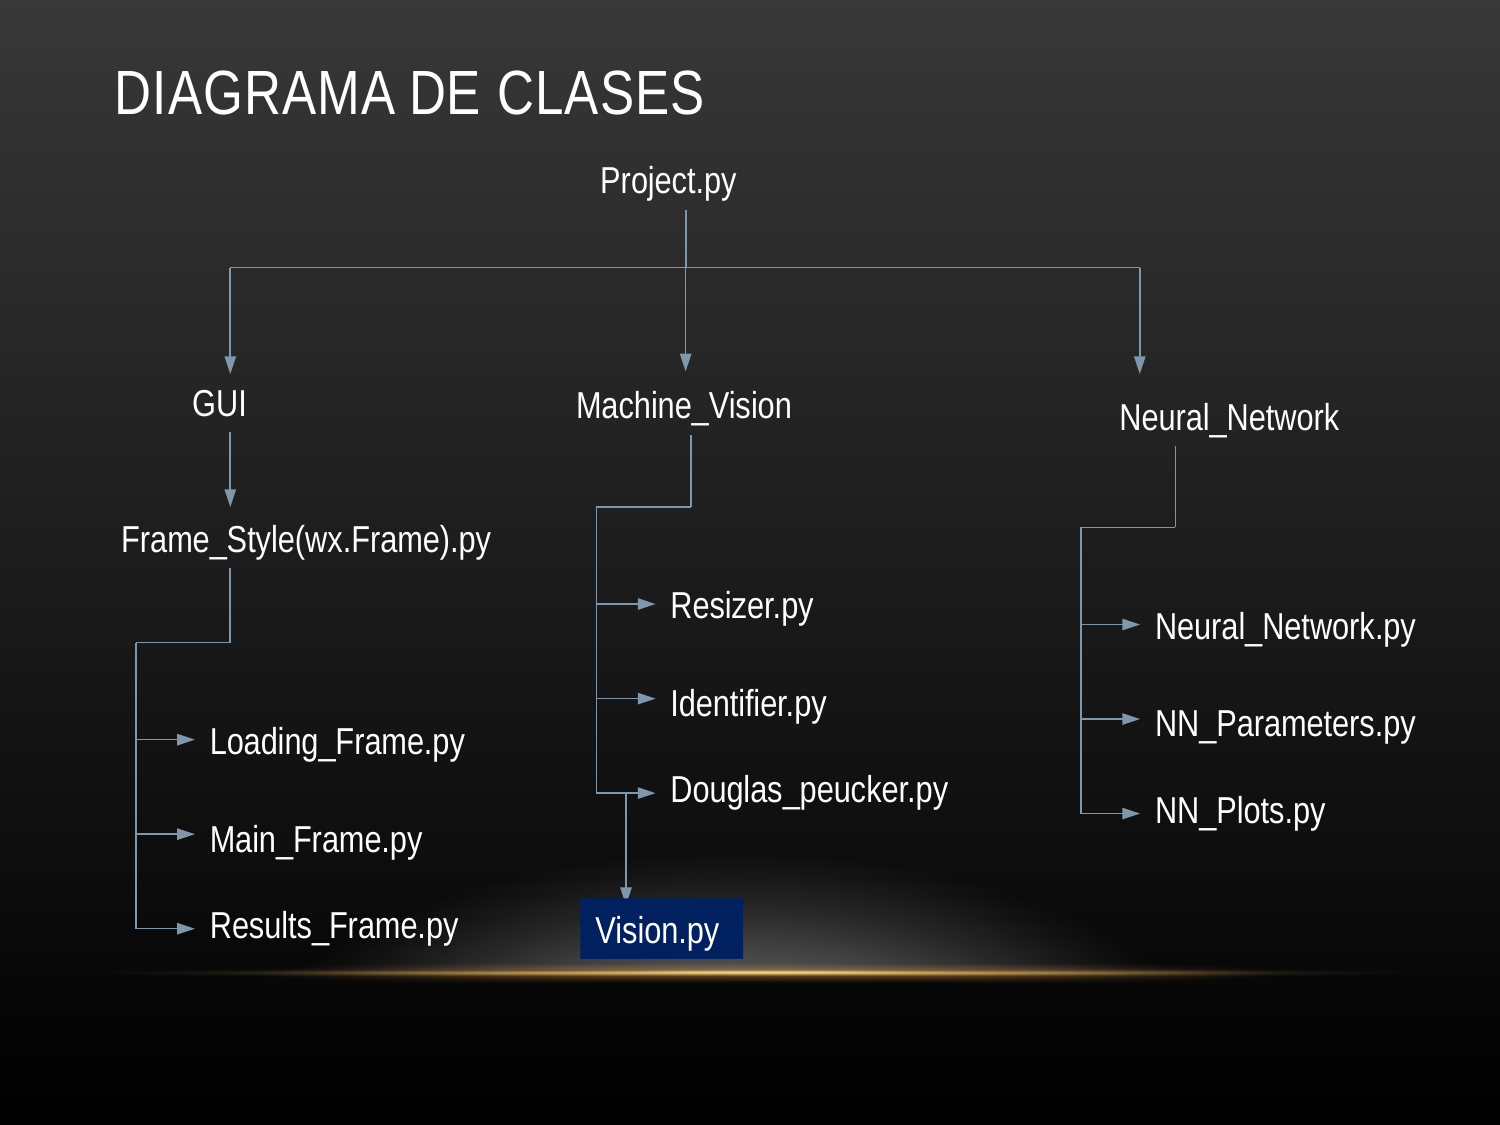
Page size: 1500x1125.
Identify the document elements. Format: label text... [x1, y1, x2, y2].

text_box NN_Parameters.py [1140, 691, 1435, 753]
text_box Douglas_peucker.py [655, 757, 968, 819]
text_box Main_Frame.py [194, 807, 442, 868]
text_box Neural_Network.py [1140, 594, 1435, 655]
text_box Project.py [585, 149, 787, 210]
text_box Machine_Vision [561, 373, 821, 435]
title Diagrama de clases [99, 45, 1400, 126]
text_box Resizer.py [655, 573, 831, 635]
text_box Results_Frame.py [194, 893, 478, 954]
text_box Vision.py [580, 898, 744, 959]
text_box Identifier.py [655, 671, 846, 733]
text_box GUI [177, 371, 284, 432]
text_box NN_Plots.py [1140, 778, 1344, 839]
text_box Frame_Style(wx.Frame).py [106, 506, 512, 568]
text_box Neural_Network [1104, 385, 1358, 447]
text_box Loading_Frame.py [194, 709, 485, 770]
